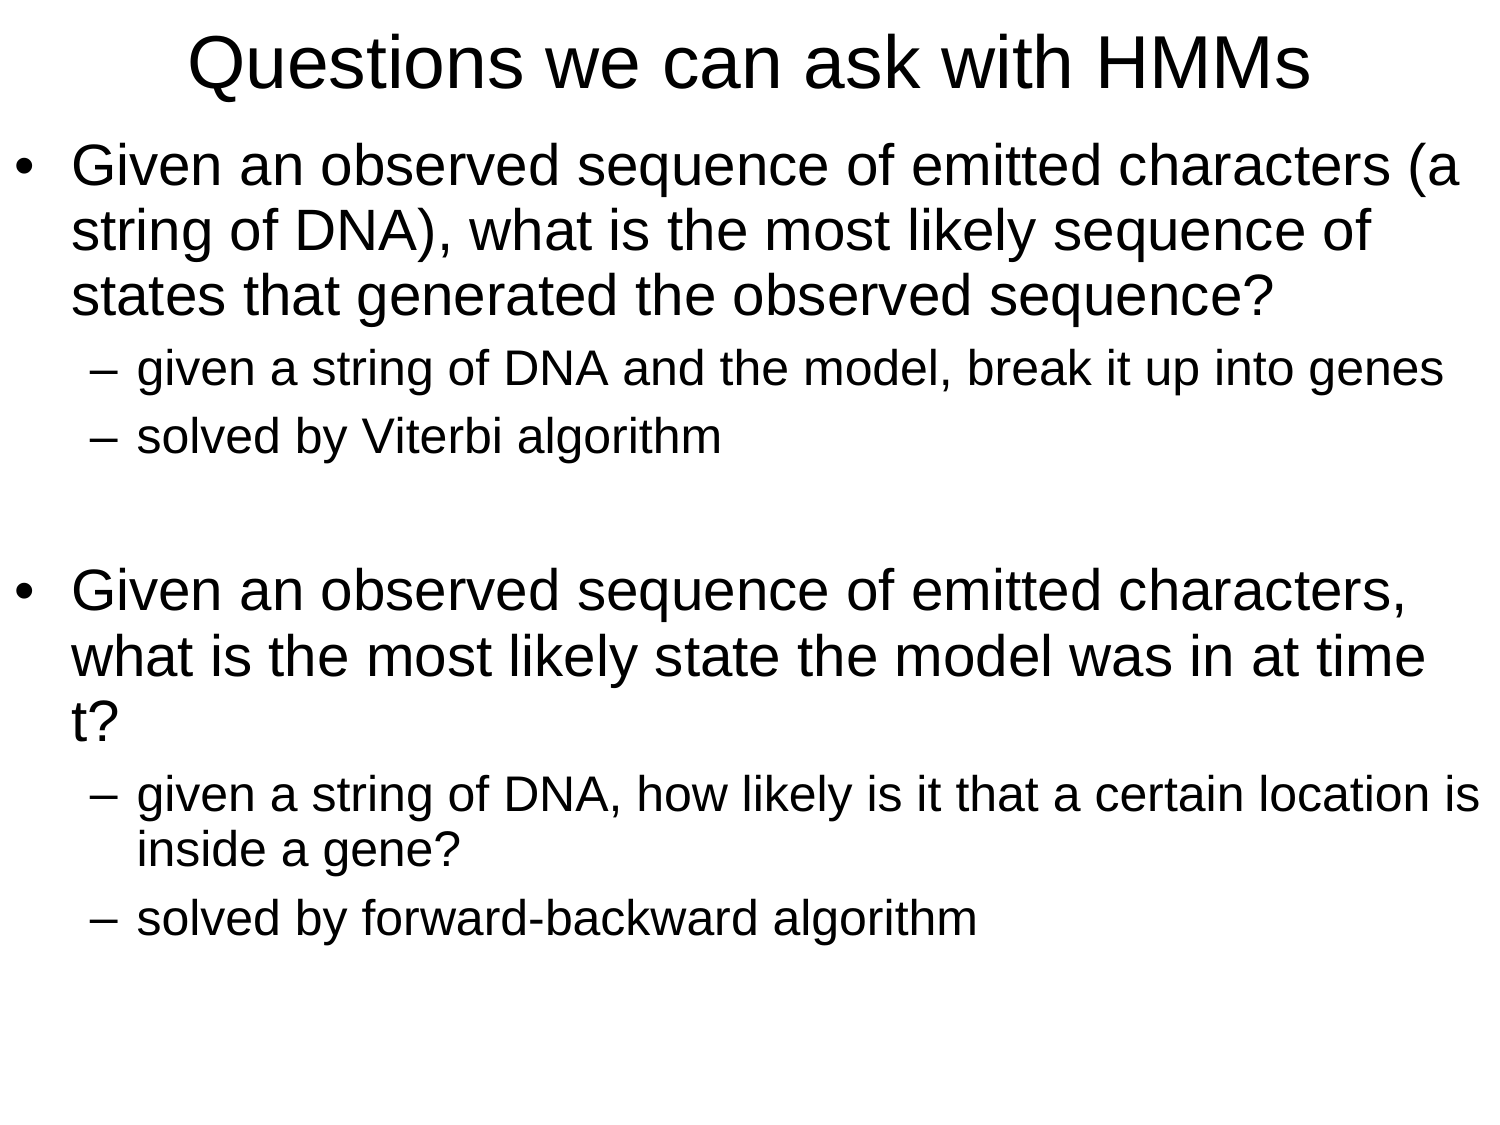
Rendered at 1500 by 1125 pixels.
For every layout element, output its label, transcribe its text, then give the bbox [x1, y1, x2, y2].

title Questions we can ask with HMMs [0, 12, 1500, 113]
list Given an observed sequence of emitted characters (a string of DNA), what is the most likely sequence of states that generated the observed sequence? given a string of DNA and the model, break it up into genes solved by Viterbi algorithm Given an observed sequence of emitted characters, what is the most likely state the model was in at time t? given a string of DNA, how likely is it that a certain location is inside a gene? solved by forward-backward algorithm [0, 124, 1500, 1125]
